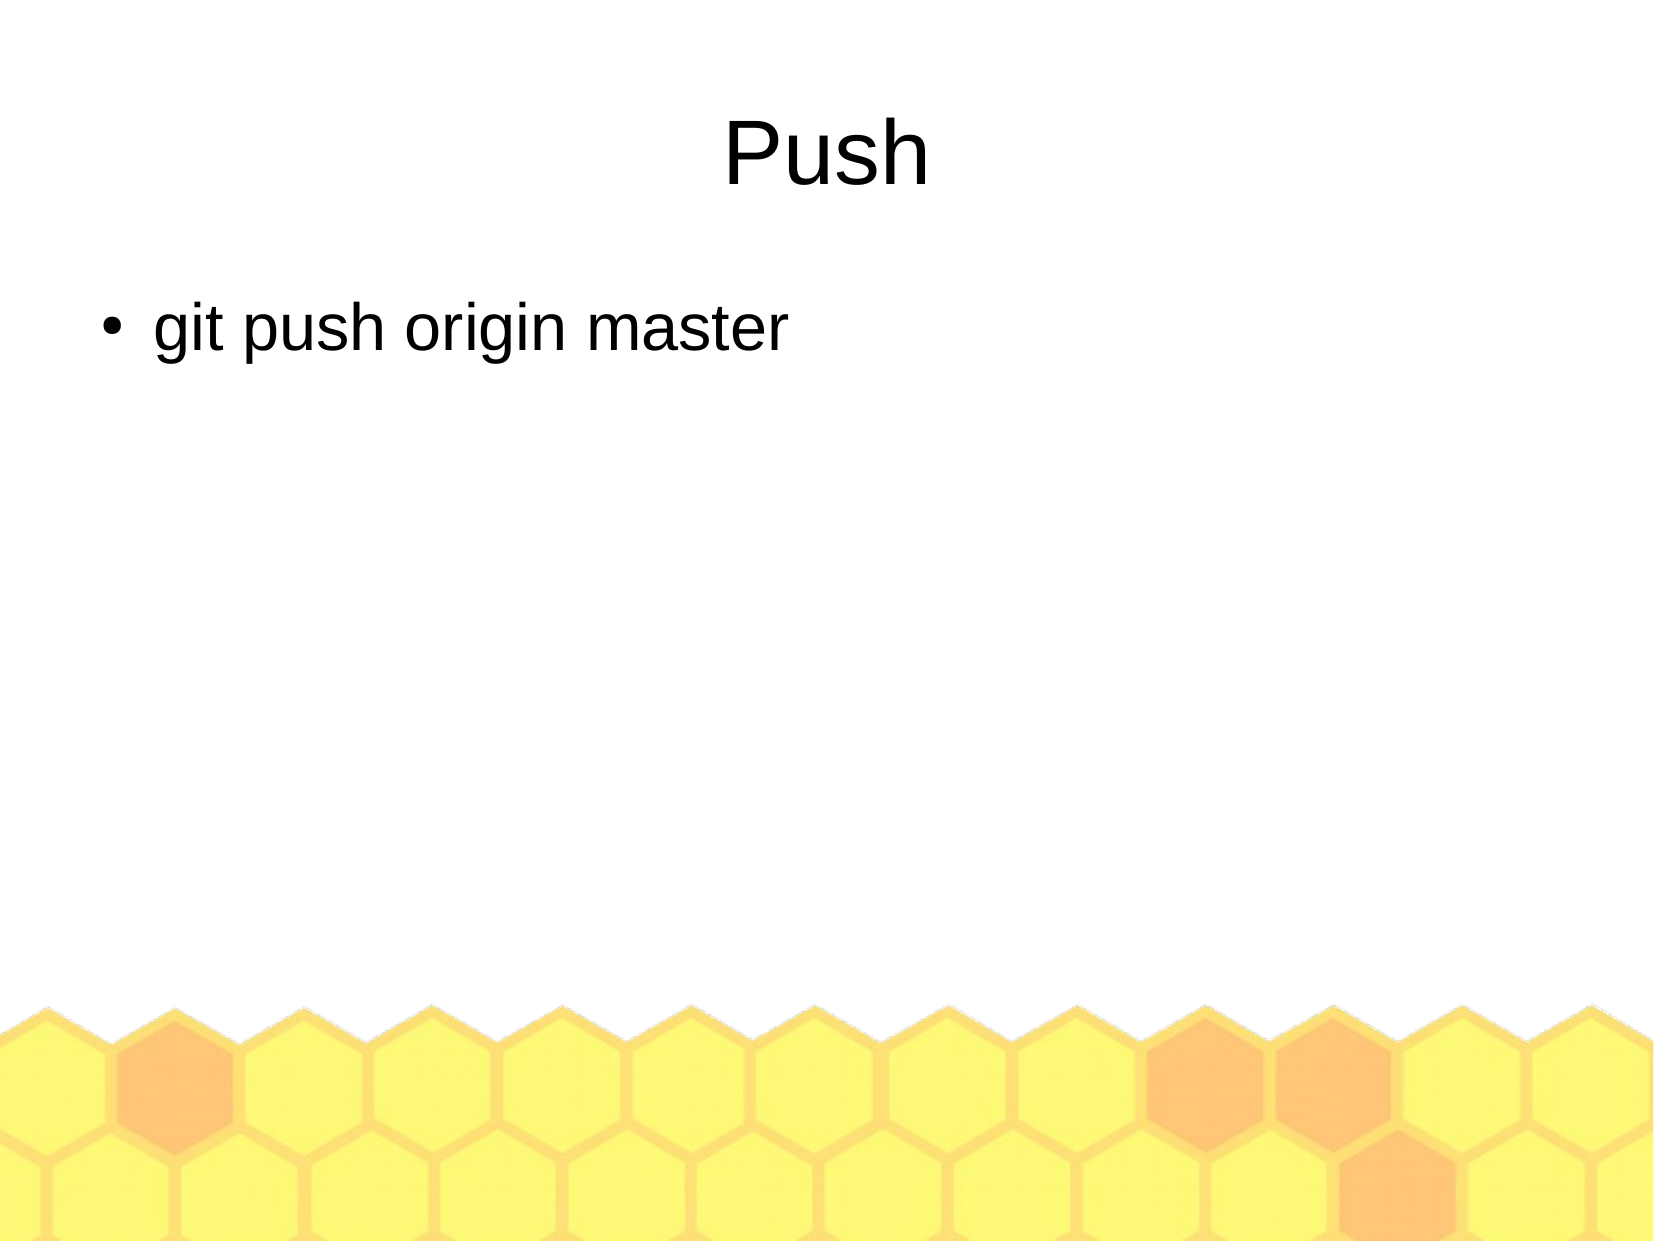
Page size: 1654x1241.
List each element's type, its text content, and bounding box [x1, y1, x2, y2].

picture [0, 1001, 1654, 1241]
title Push [82, 49, 1571, 257]
list git push origin master [82, 290, 1571, 1010]
